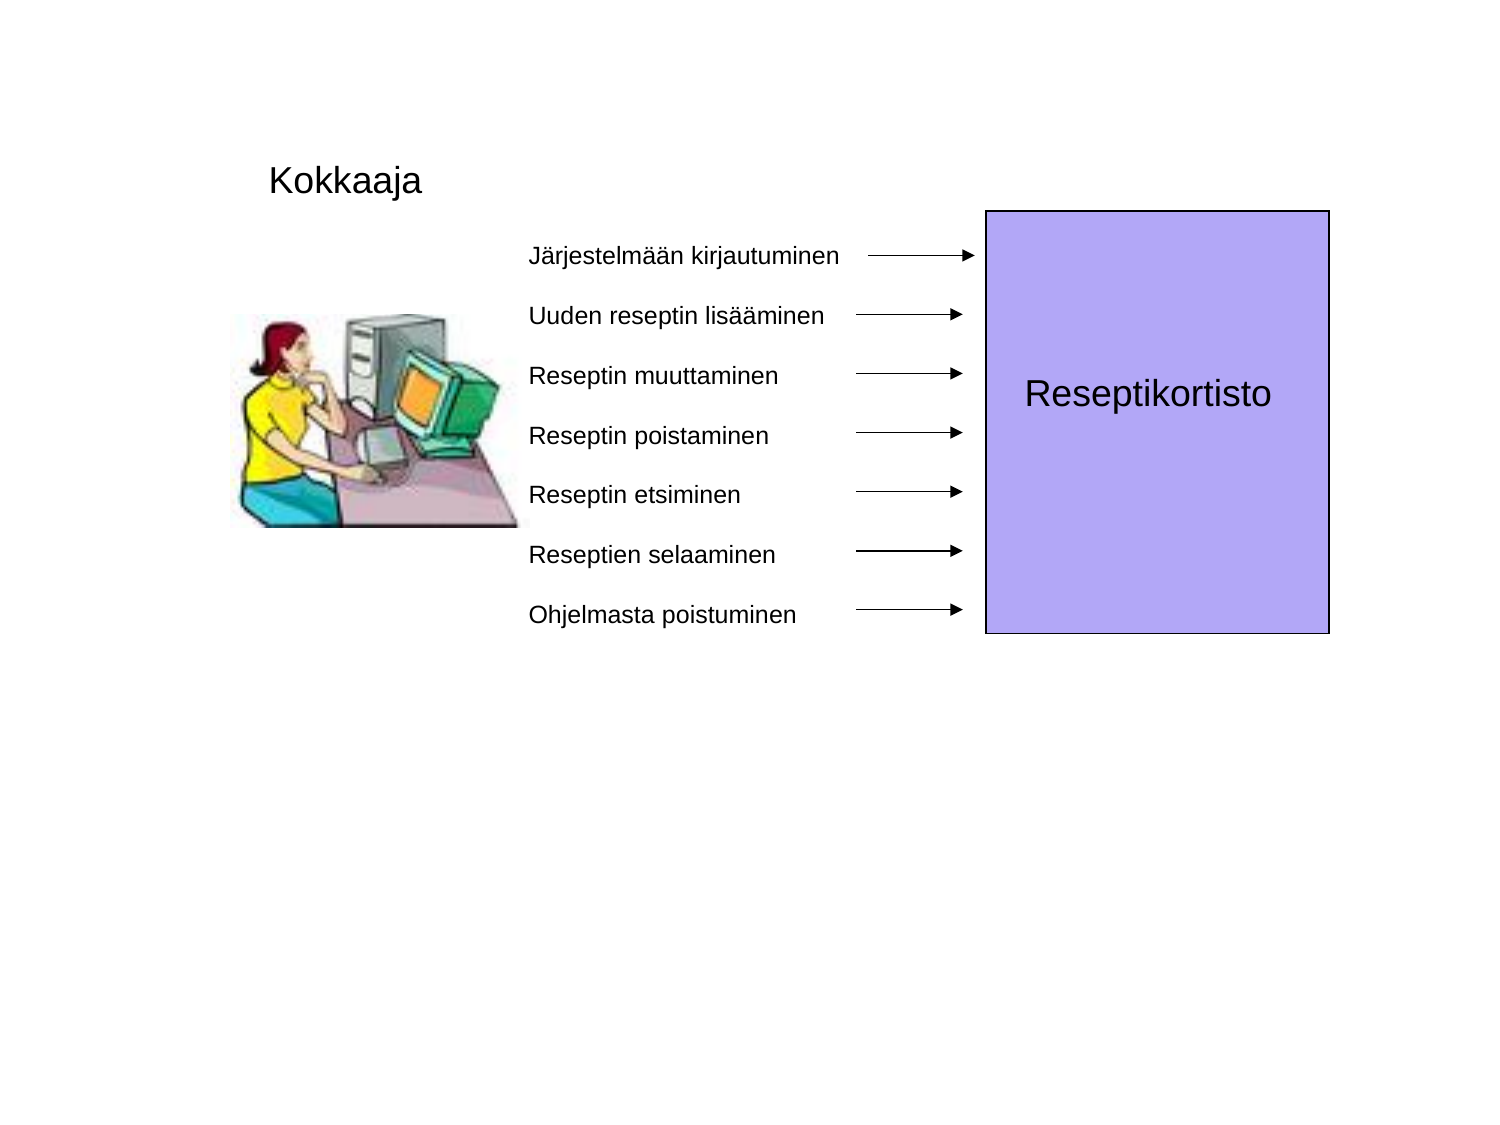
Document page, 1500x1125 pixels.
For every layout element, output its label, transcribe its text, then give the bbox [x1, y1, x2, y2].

text_box Kokkaaja [253, 148, 471, 210]
text_box Järjestelmään kirjautuminen Uuden reseptin lisääminen Reseptin muuttaminen Reseptin poistaminen Reseptin etsiminen Reseptien selaaminen Ohjelmasta poistuminen [513, 231, 908, 637]
text_box [986, 210, 1329, 634]
picture [230, 314, 530, 528]
text_box Reseptikortisto [1009, 361, 1317, 423]
